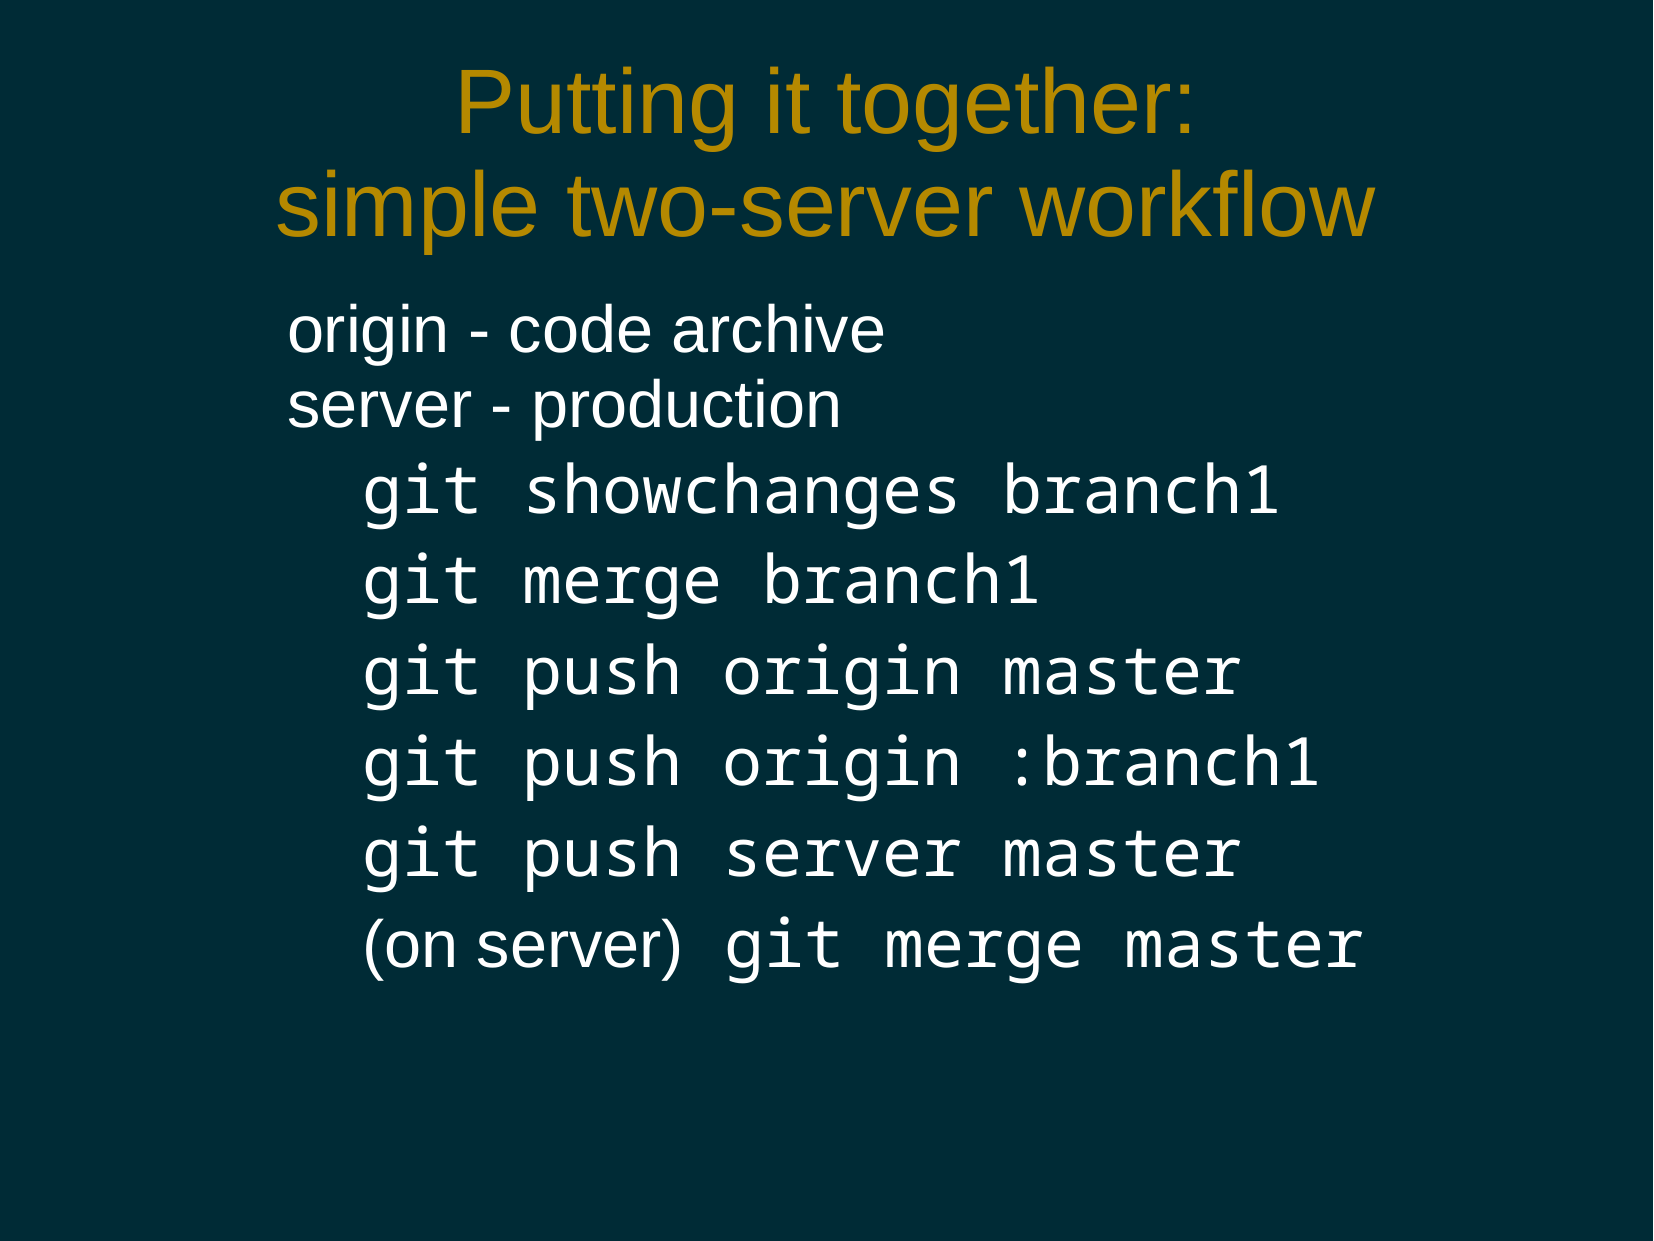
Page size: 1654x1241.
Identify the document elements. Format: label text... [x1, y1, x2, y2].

text_box origin - code archive server - production git showchanges branch1 git merge branch1 git push origin master git push origin :branch1 git push server master (on server) git merge master [272, 285, 1381, 1160]
title Putting it together: simple two-server workflow [82, 49, 1571, 257]
